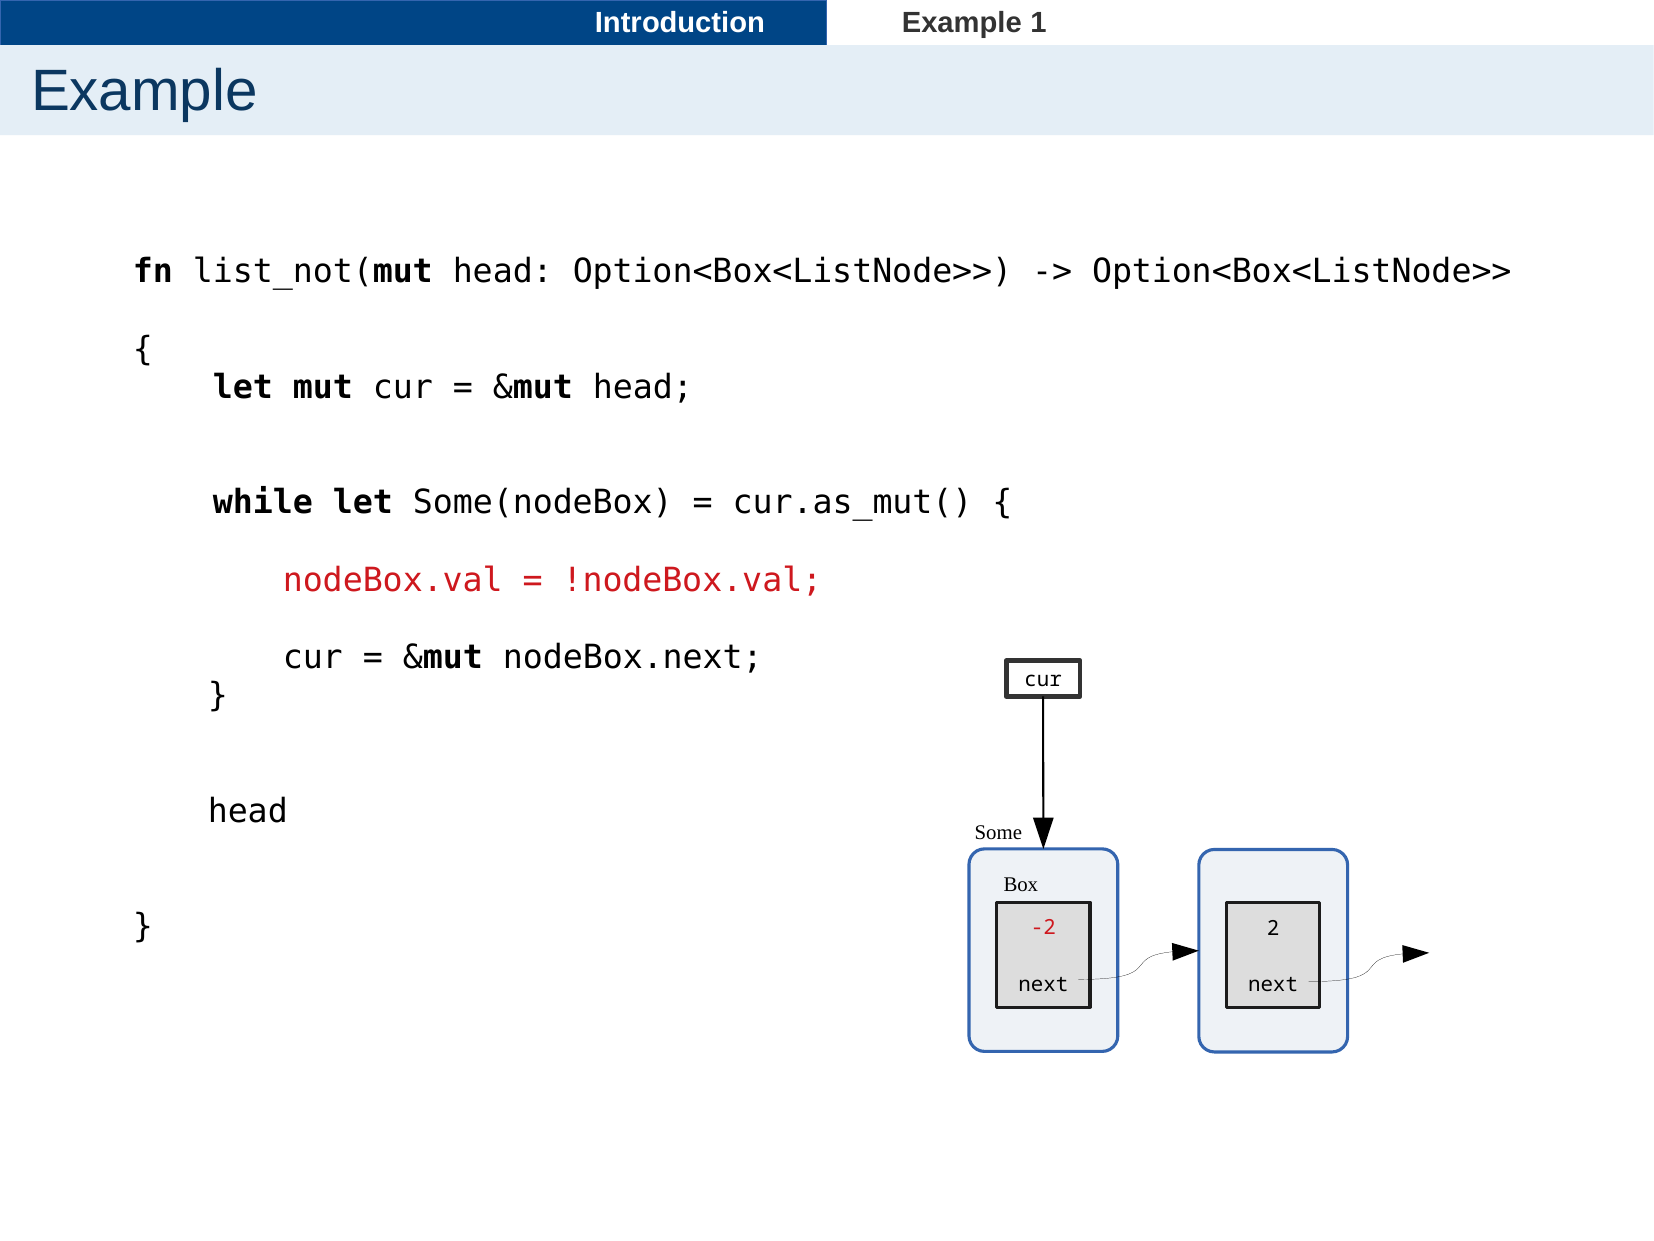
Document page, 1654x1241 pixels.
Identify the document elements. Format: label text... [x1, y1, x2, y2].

text_box [968, 848, 1118, 1052]
text_box -2 next [996, 902, 1091, 1008]
text_box Example [0, 45, 1654, 136]
text_box 2 next [1226, 902, 1320, 1008]
title Introduction [0, 0, 766, 45]
text_box fn list_not(mut head: Option<Box<ListNode>>) -> Option<Box<ListNode>> { let mut cur = &mut head; while let Some(nodeBox) = cur.as_mut() { nodeBox.val = !nodeBox.val; cur = &mut nodeBox.next; } head } [118, 244, 1621, 1069]
text_box Box [988, 865, 1082, 904]
text_box cur [1006, 660, 1081, 697]
text_box Some [959, 813, 1053, 852]
title Example 1 [826, 0, 1654, 45]
text_box [1198, 849, 1348, 1052]
